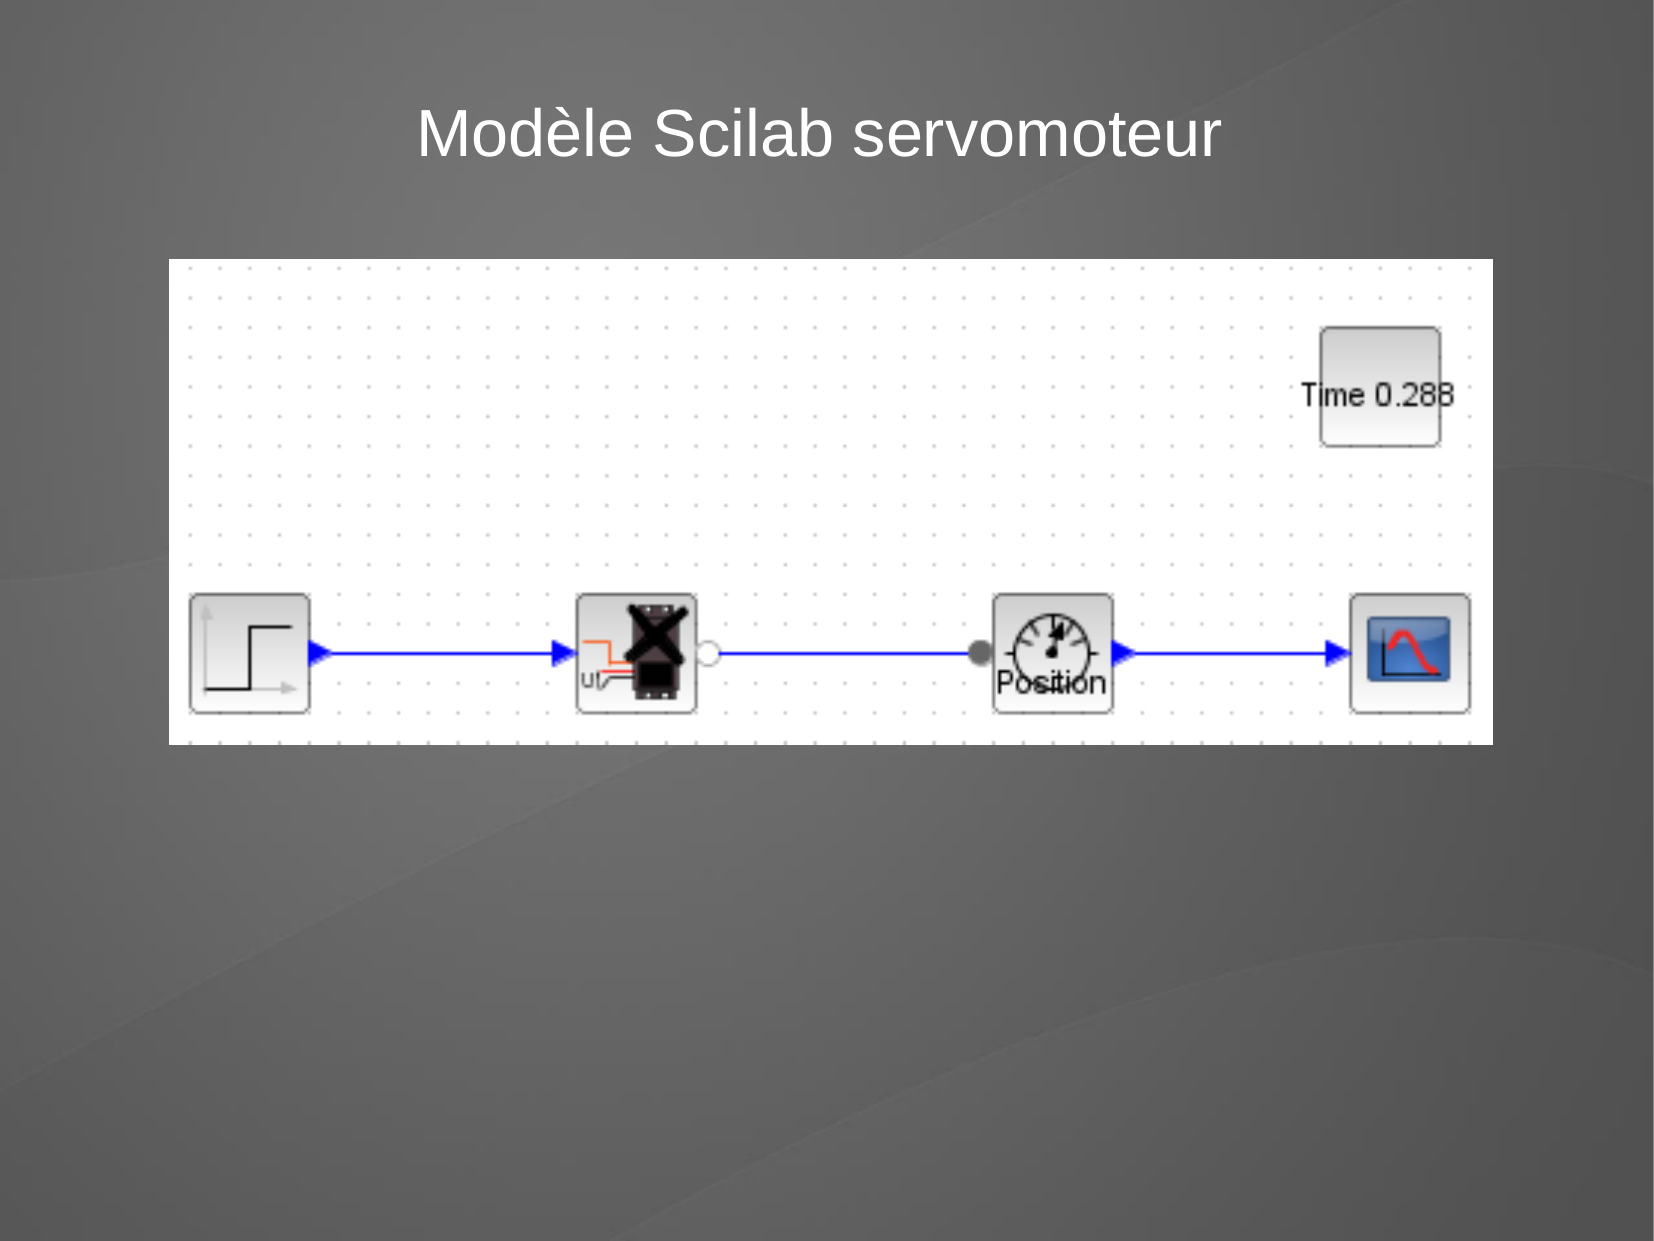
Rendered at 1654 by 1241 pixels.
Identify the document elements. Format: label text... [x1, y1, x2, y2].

picture [0, 0, 1654, 1241]
text_box Modèle Scilab servomoteur [401, 88, 1239, 178]
